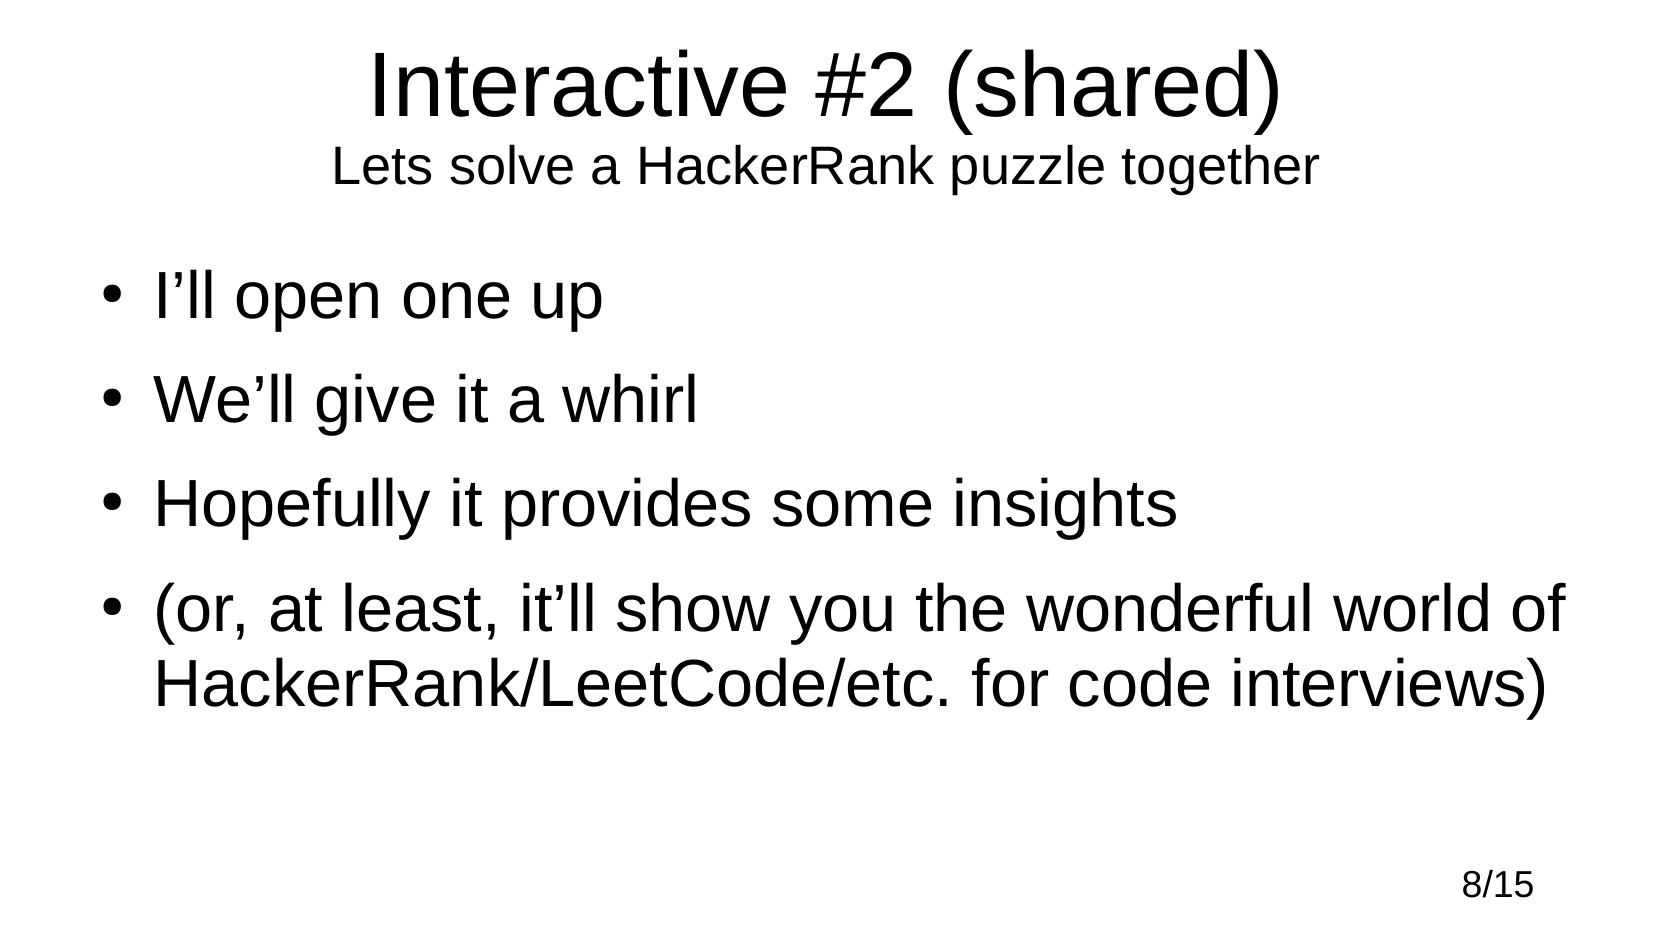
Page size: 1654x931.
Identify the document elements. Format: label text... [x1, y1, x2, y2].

text_box <number>/15 [1446, 856, 1625, 931]
title Interactive #2 (shared) Lets solve a HackerRank puzzle together [82, 33, 1571, 197]
list I’ll open one up We’ll give it a whirl Hopefully it provides some insights (or, at least, it’ll show you the wonderful world of HackerRank/LeetCode/etc. for code interviews) [82, 257, 1571, 798]
